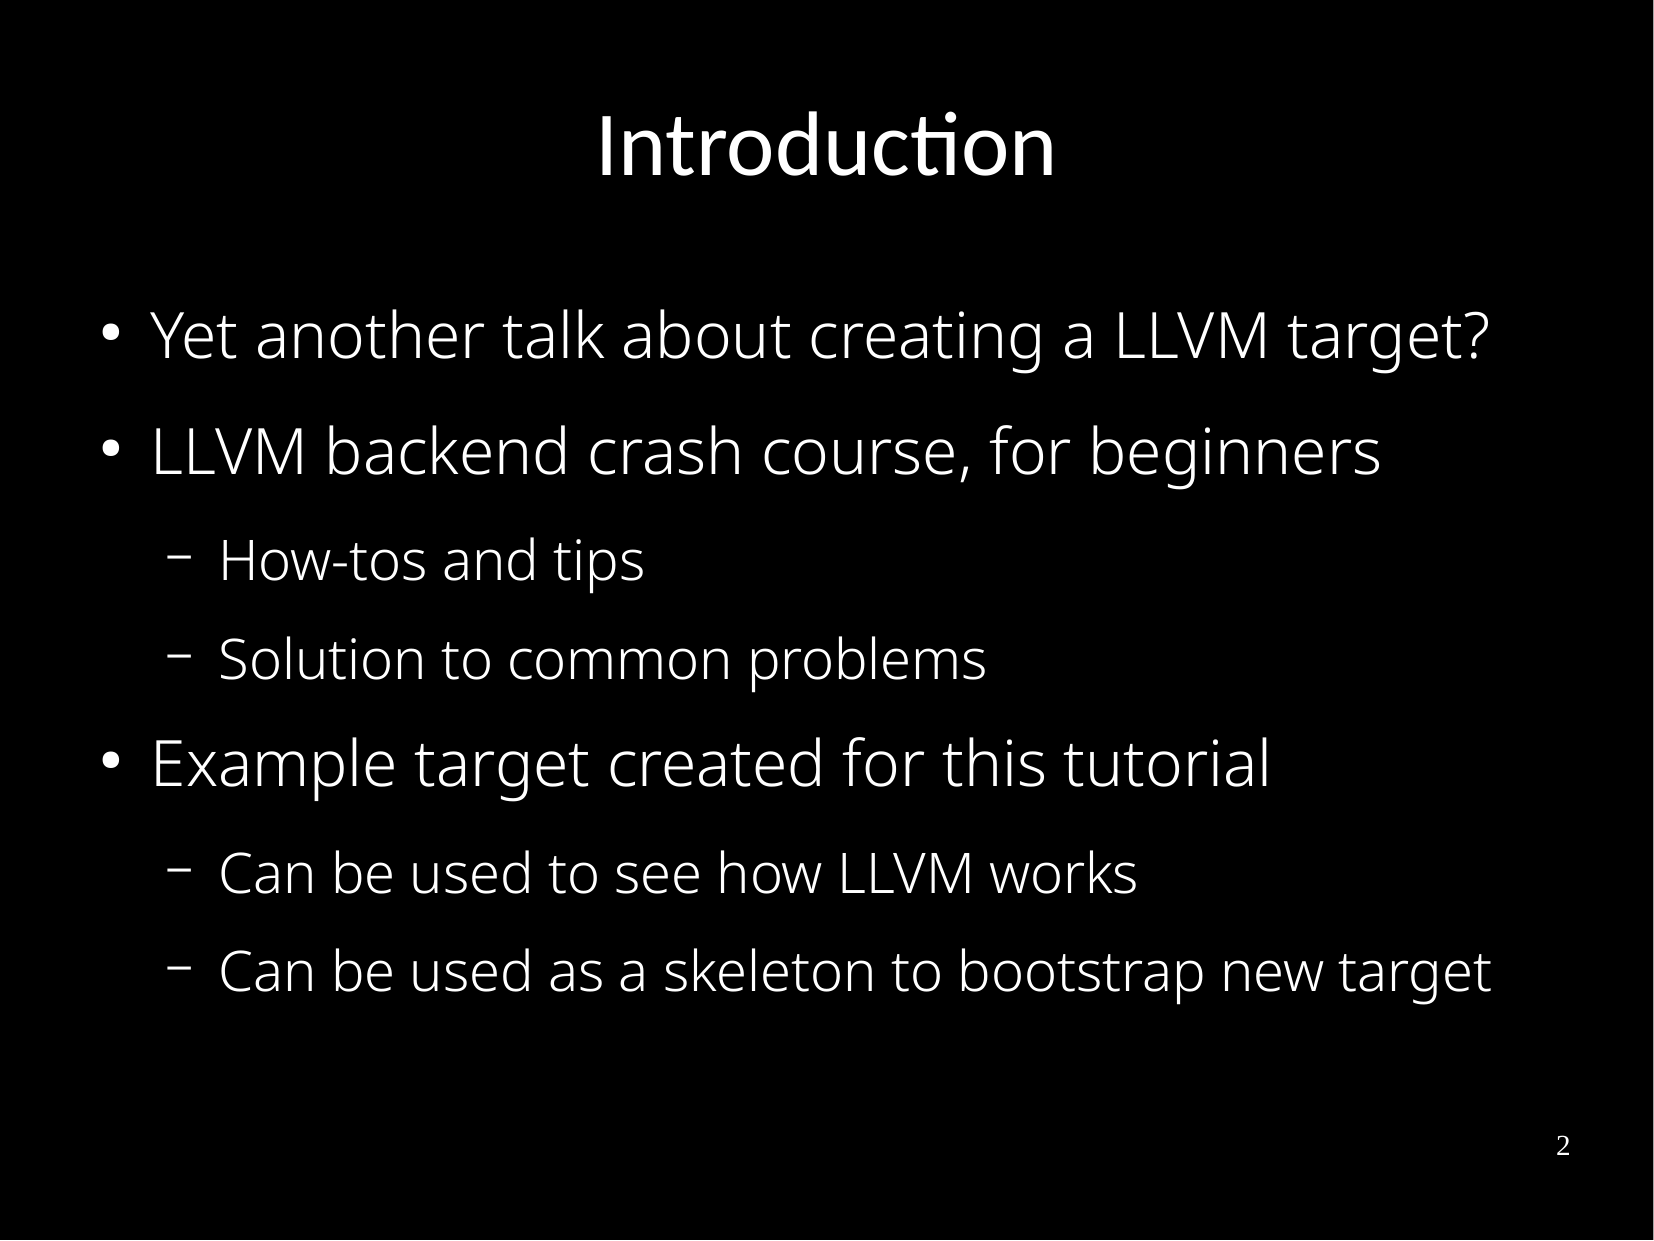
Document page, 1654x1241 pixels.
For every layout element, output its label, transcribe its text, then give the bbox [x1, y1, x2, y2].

title Introduction [82, 49, 1571, 257]
list Yet another talk about creating a LLVM target? LLVM backend crash course, for beginners How-tos and tips Solution to common problems Example target created for this tutorial Can be used to see how LLVM works Can be used as a skeleton to bootstrap new target [82, 290, 1571, 1010]
